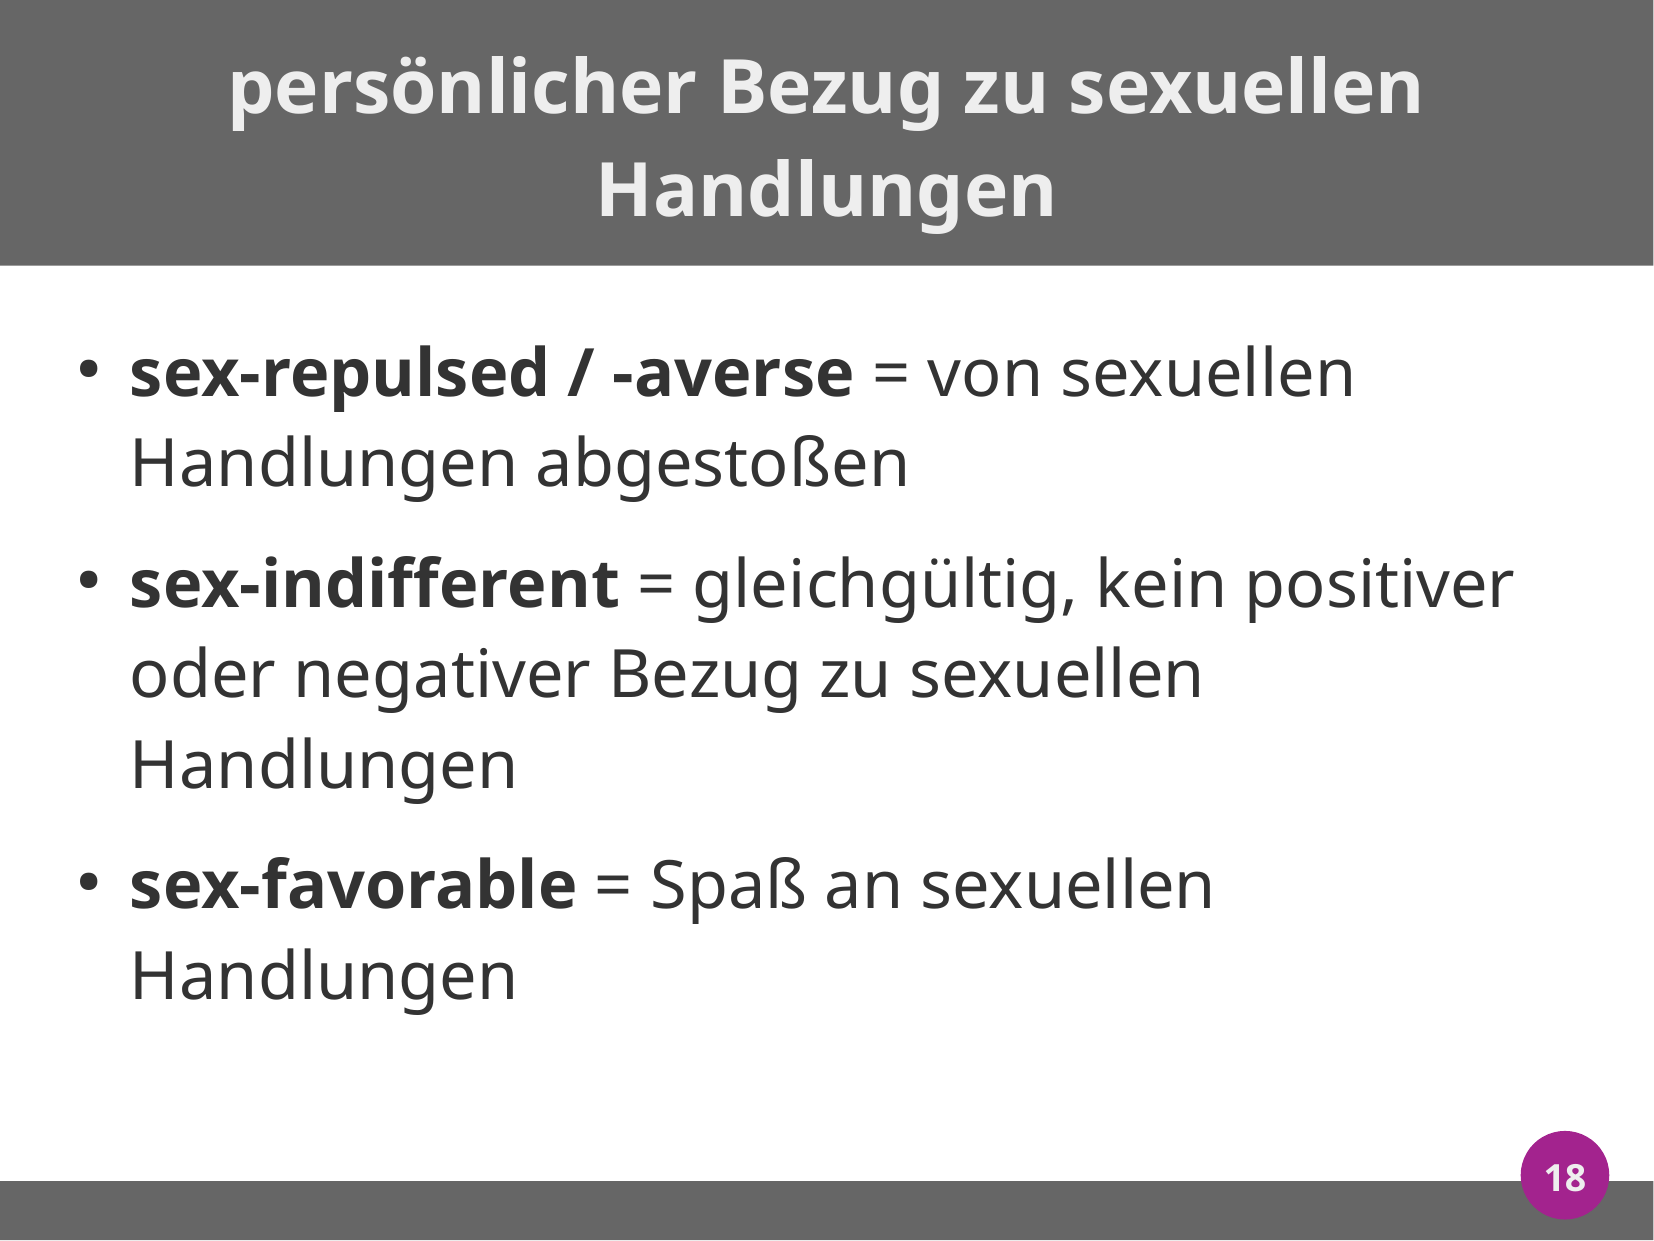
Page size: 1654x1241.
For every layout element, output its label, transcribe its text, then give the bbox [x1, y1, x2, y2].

title persönlicher Bezug zu sexuellen Handlungen [59, 11, 1595, 260]
list sex-repulsed / -averse = von sexuellen Handlungen abgestoßen sex-indifferent = gleichgültig, kein positiver oder negativer Bezug zu sexuellen Handlungen sex-favorable = Spaß an sexuellen Handlungen [59, 324, 1595, 1152]
